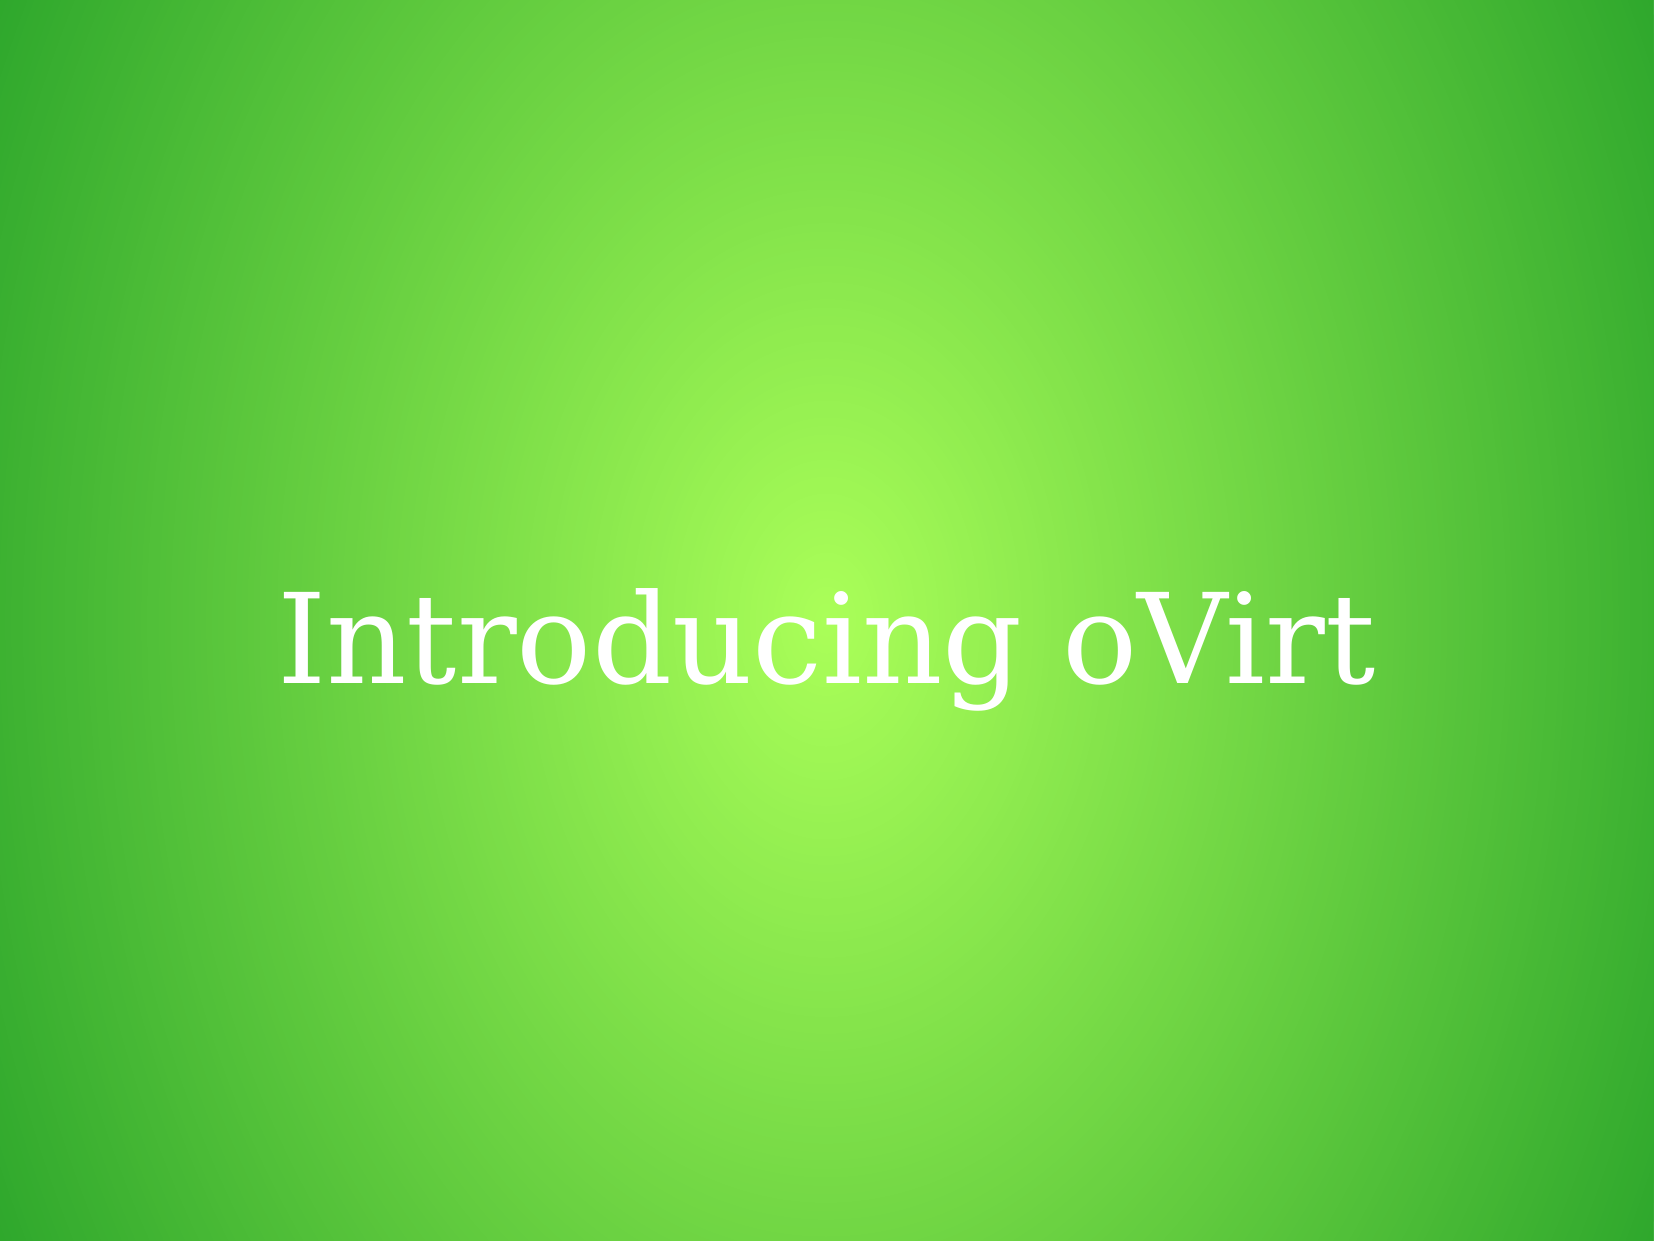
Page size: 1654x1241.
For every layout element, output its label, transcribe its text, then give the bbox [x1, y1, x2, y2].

subtitle Introducing oVirt [82, 165, 1571, 1115]
